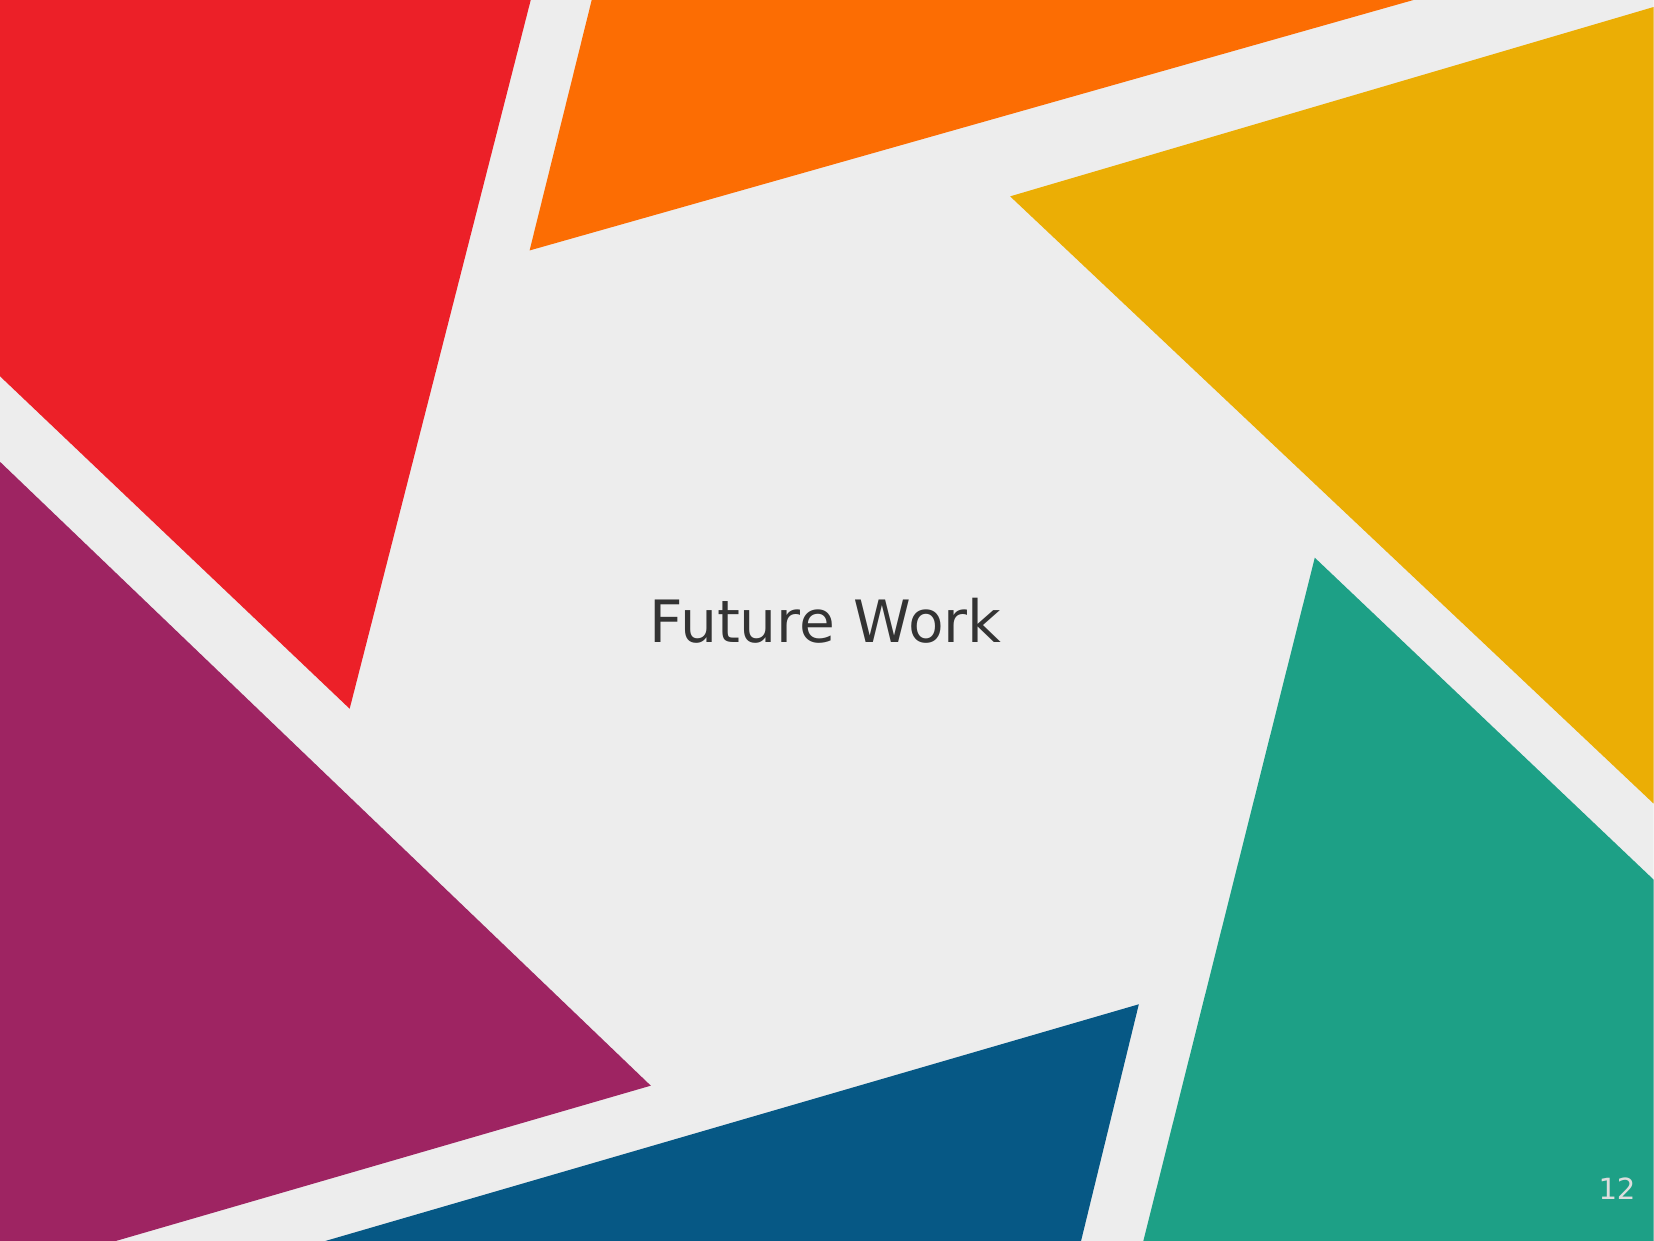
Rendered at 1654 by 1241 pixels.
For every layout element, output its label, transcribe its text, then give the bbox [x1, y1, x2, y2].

title Future Work [467, 518, 1185, 726]
